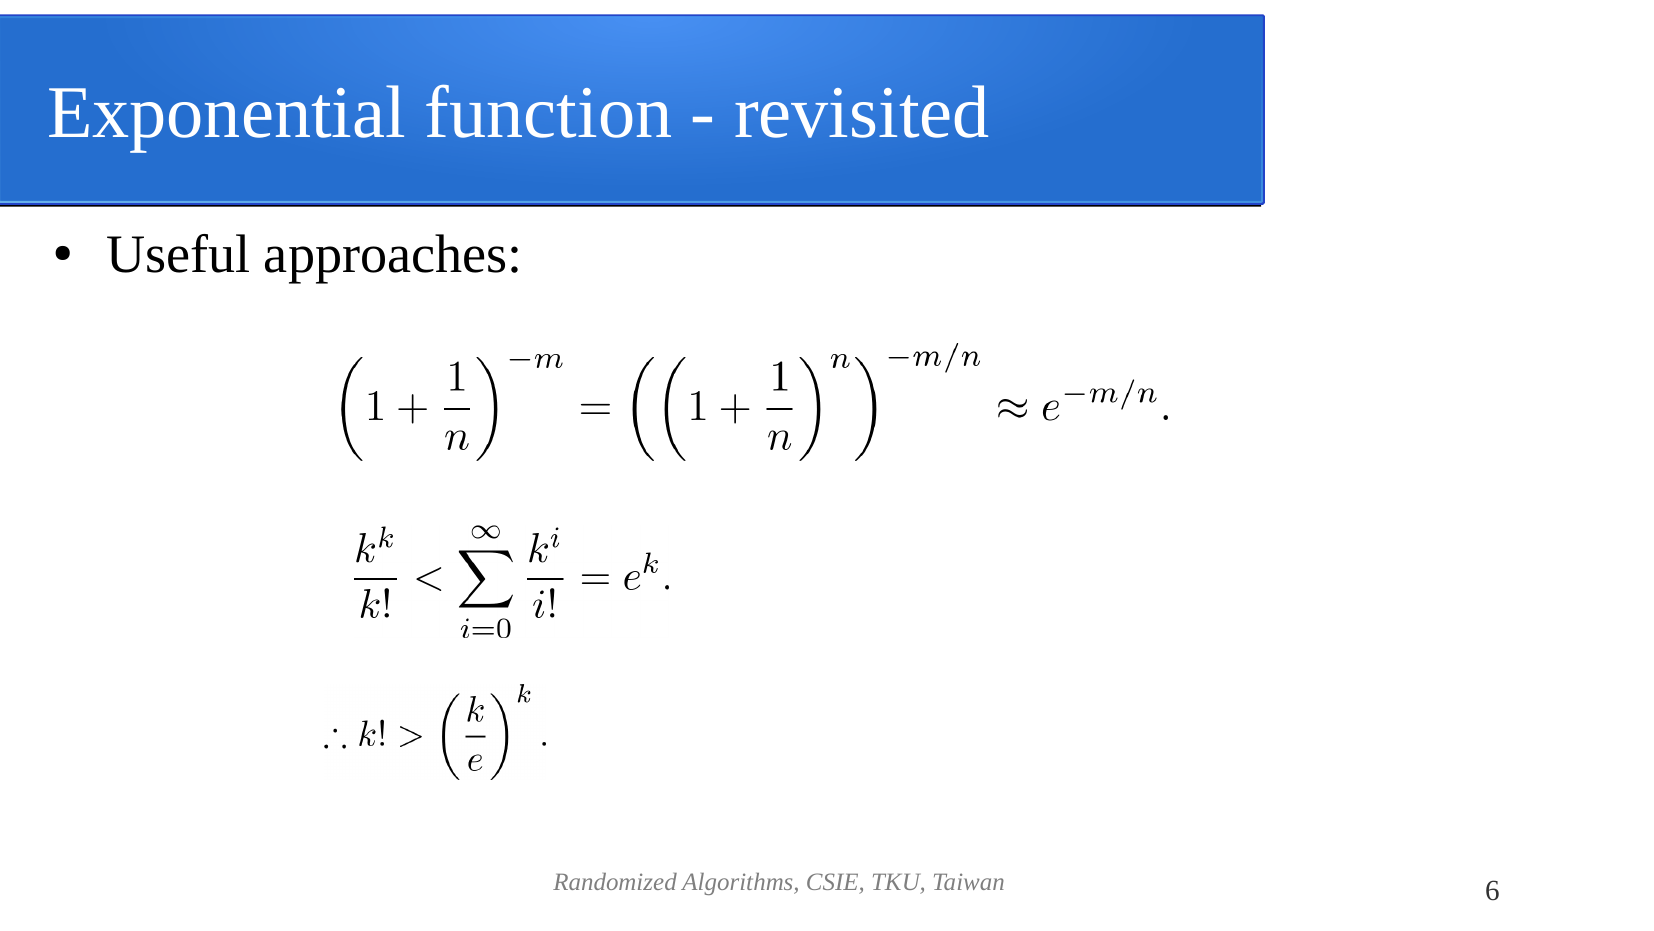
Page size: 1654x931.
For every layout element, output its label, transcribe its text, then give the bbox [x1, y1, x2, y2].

picture [354, 525, 669, 638]
picture [341, 342, 1168, 461]
title Exponential function - revisited [47, 35, 1199, 189]
picture [324, 684, 546, 780]
list Useful approaches: [35, 224, 1524, 764]
